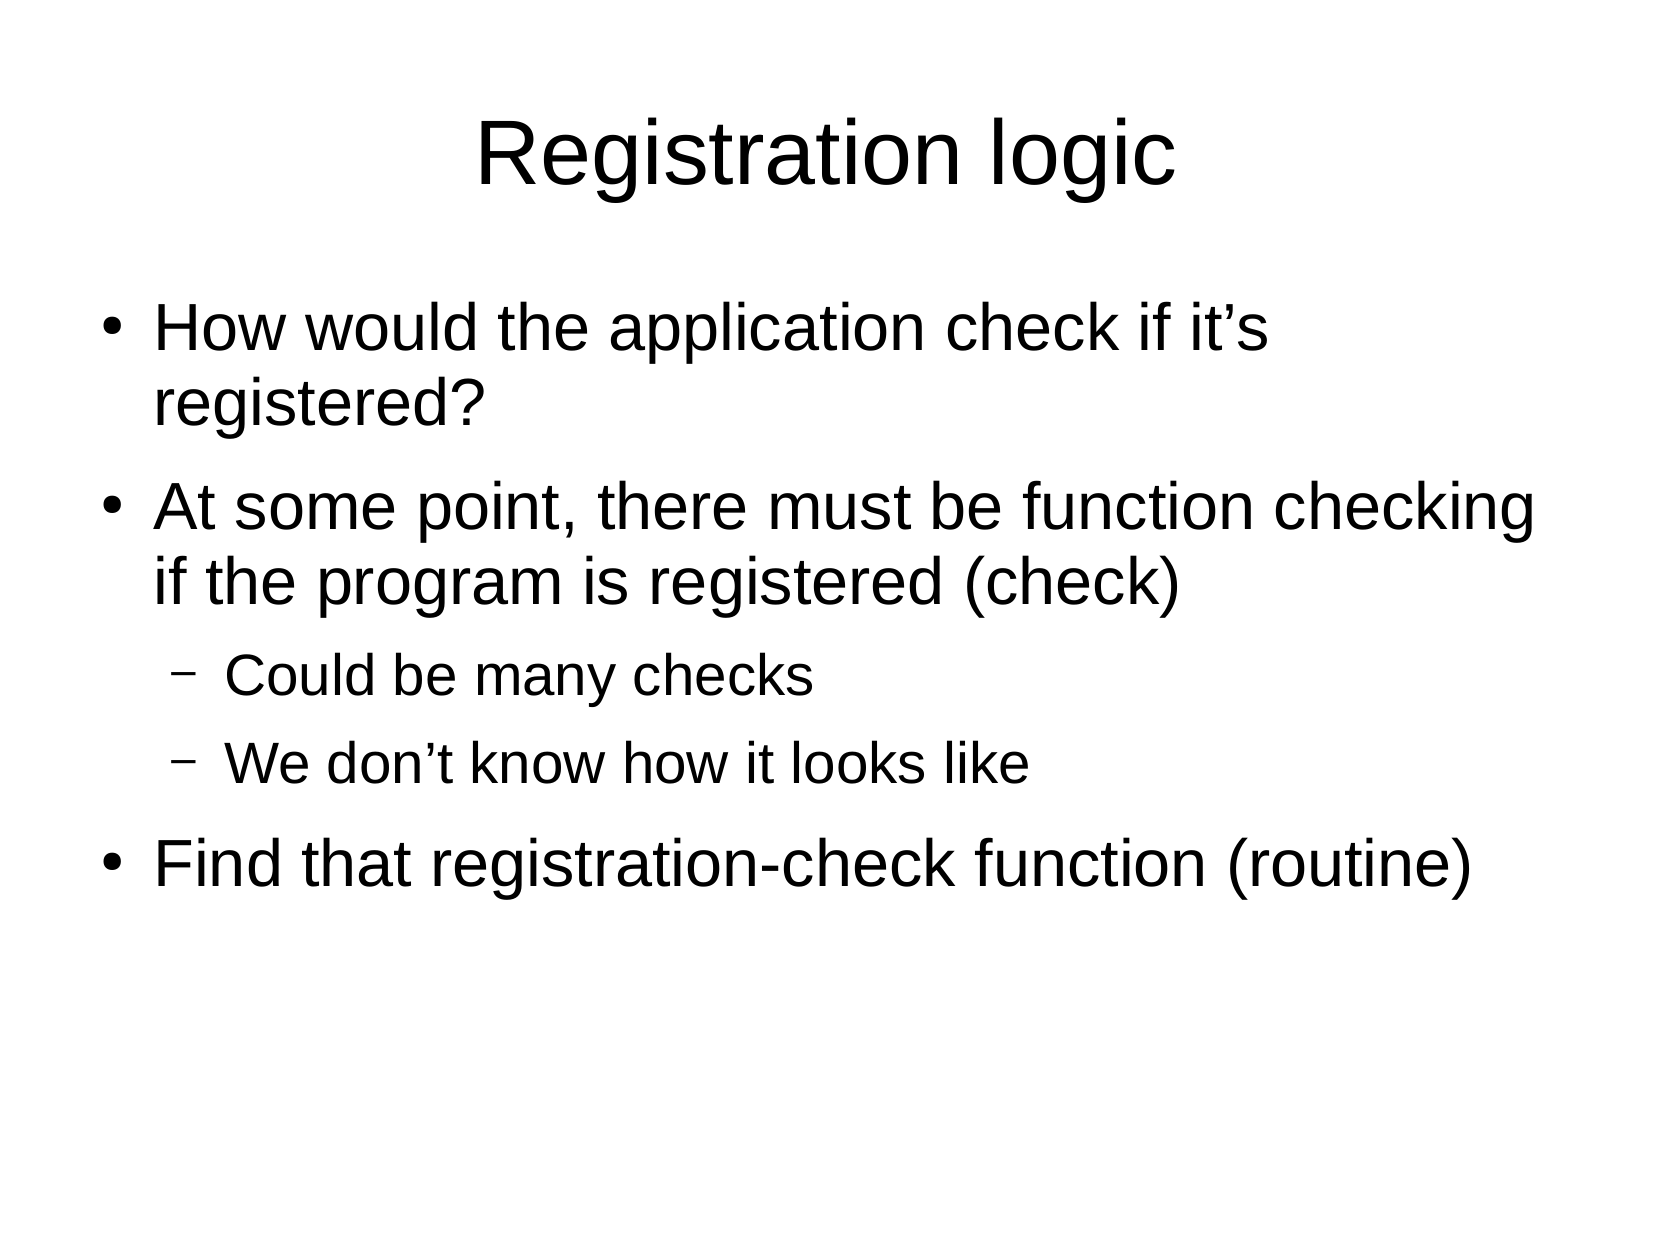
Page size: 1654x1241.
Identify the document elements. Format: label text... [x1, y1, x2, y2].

list How would the application check if it’s registered? At some point, there must be function checking if the program is registered (check) Could be many checks We don’t know how it looks like Find that registration-check function (routine) [82, 290, 1571, 1010]
title Registration logic [82, 49, 1571, 257]
